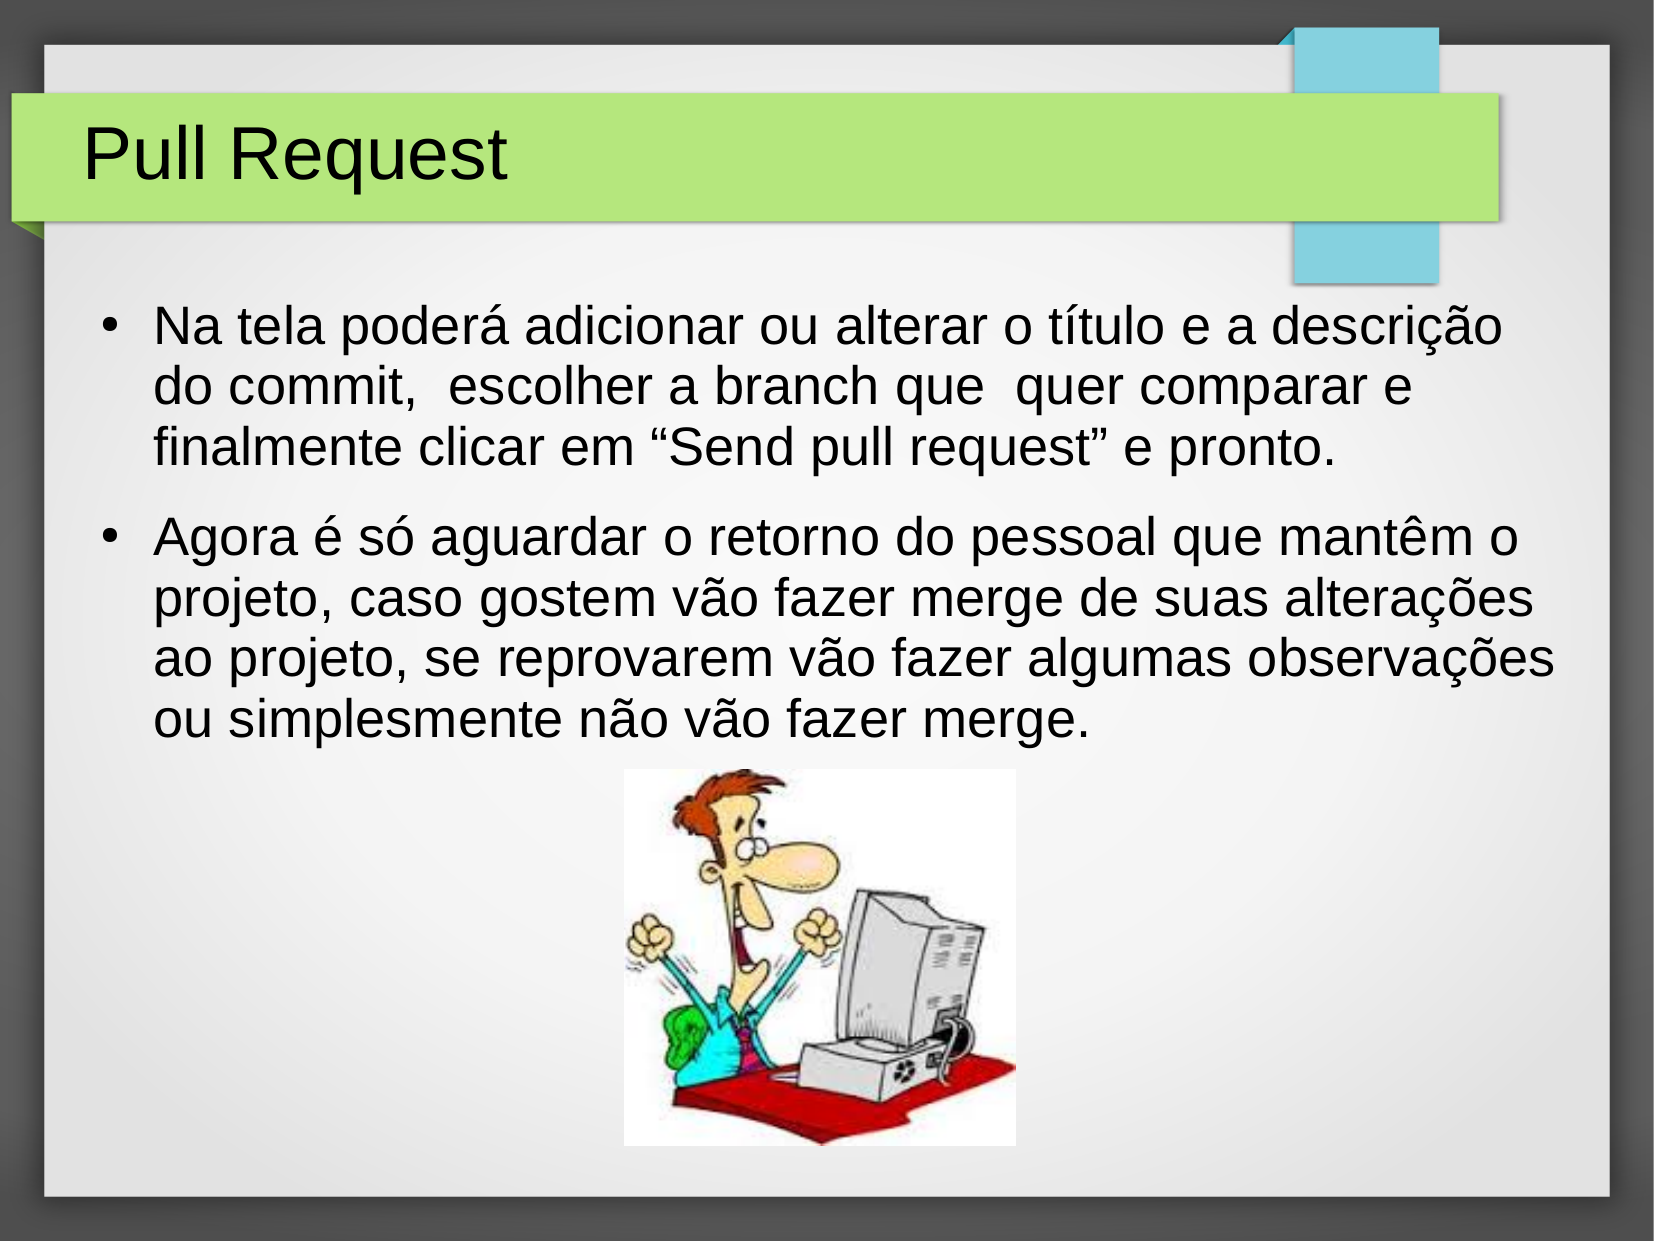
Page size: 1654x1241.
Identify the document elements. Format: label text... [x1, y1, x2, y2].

picture [0, 0, 1654, 1241]
title Pull Request [82, 94, 1264, 213]
list Na tela poderá adicionar ou alterar o título e a descrição do commit, escolher a branch que quer comparar e finalmente clicar em “Send pull request” e pronto. Agora é só aguardar o retorno do pessoal que mantêm o projeto, caso gostem vão fazer merge de suas alterações ao projeto, se reprovarem vão fazer algumas observações ou simplesmente não vão fazer merge. [82, 295, 1571, 1015]
